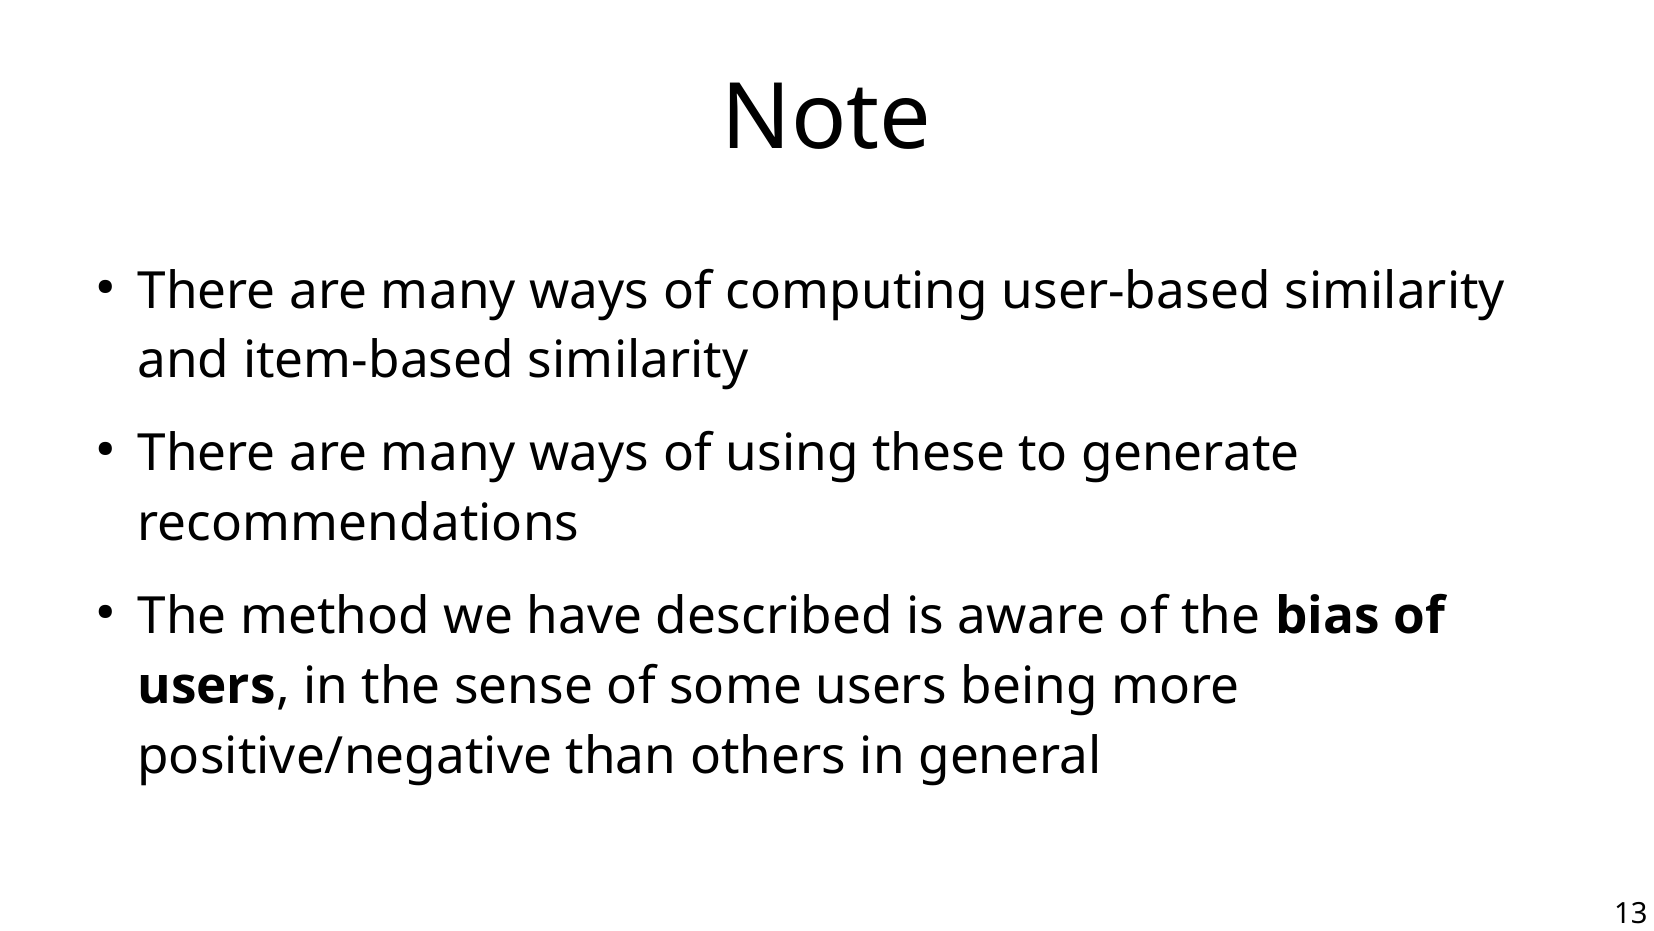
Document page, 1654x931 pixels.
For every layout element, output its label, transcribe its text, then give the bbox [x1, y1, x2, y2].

title Note [82, 1, 1571, 226]
list There are many ways of computing user-based similarity and item-based similarity There are many ways of using these to generate recommendations The method we have described is aware of the bias of users, in the sense of some users being more positive/negative than others in general [82, 253, 1571, 793]
